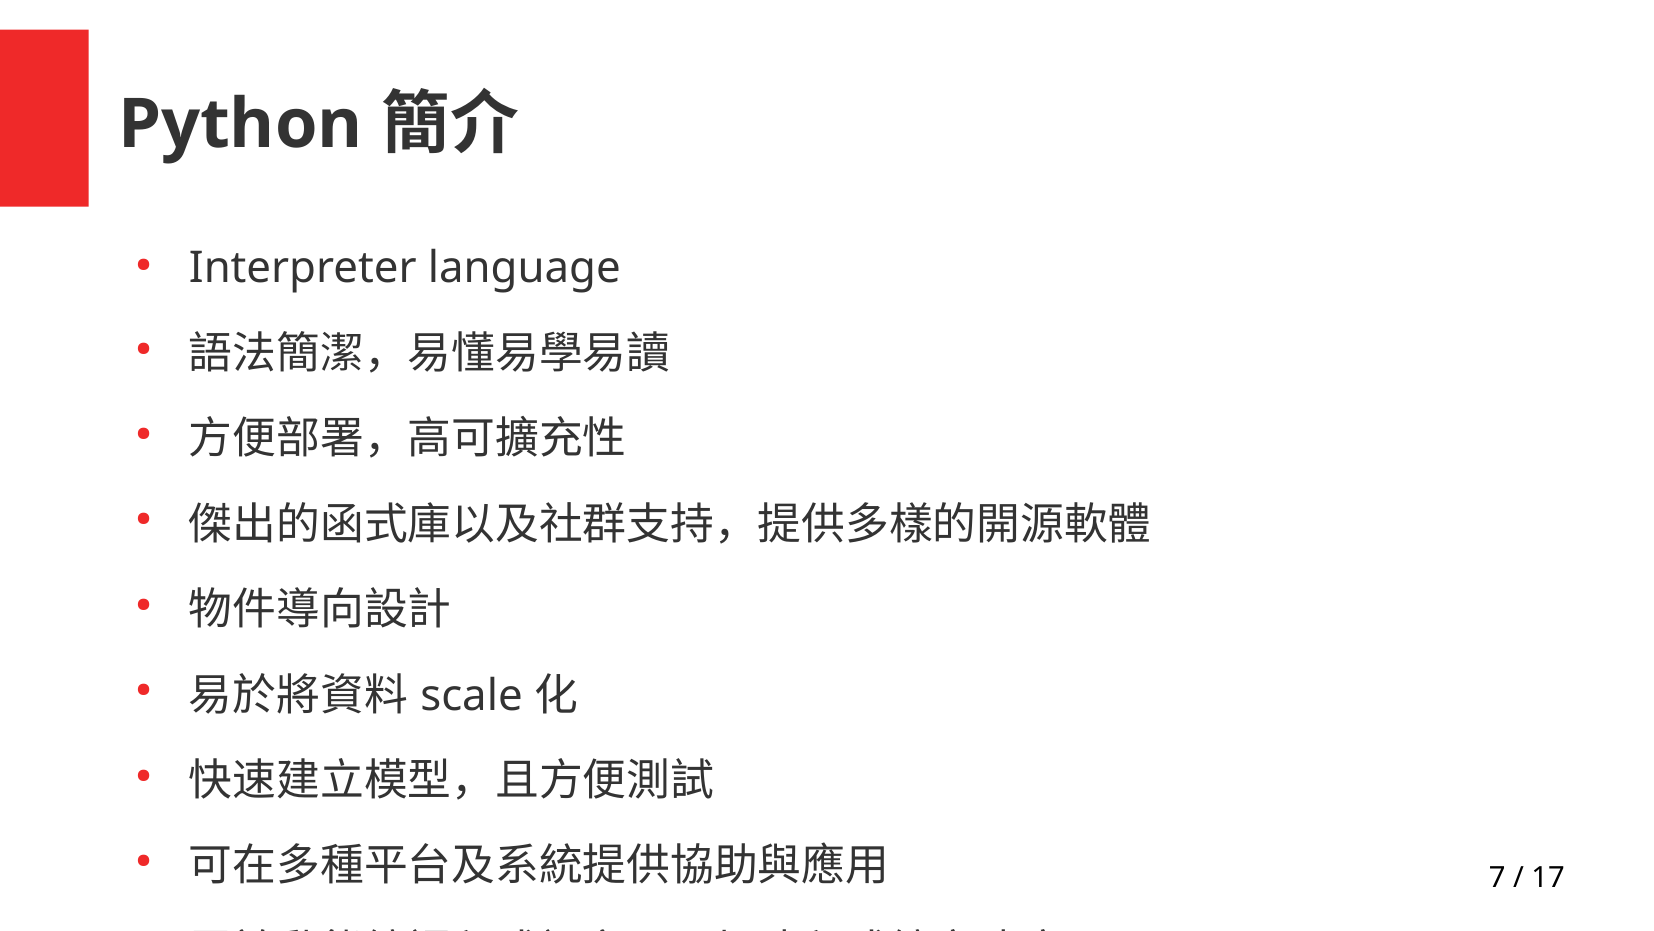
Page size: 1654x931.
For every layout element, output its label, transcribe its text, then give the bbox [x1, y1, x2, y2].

list Interpreter language 語法簡潔，易懂易學易讀 方便部署，高可擴充性 傑出的函式庫以及社群支持，提供多樣的開源軟體 物件導向設計 易於將資料scale化 快速建立模型，且方便測試 可在多種平台及系統提供協助與應用 屬於動態編譯程式語言，可加速程式編寫速度 [118, 236, 1595, 857]
title Python簡介 [118, 29, 1595, 207]
